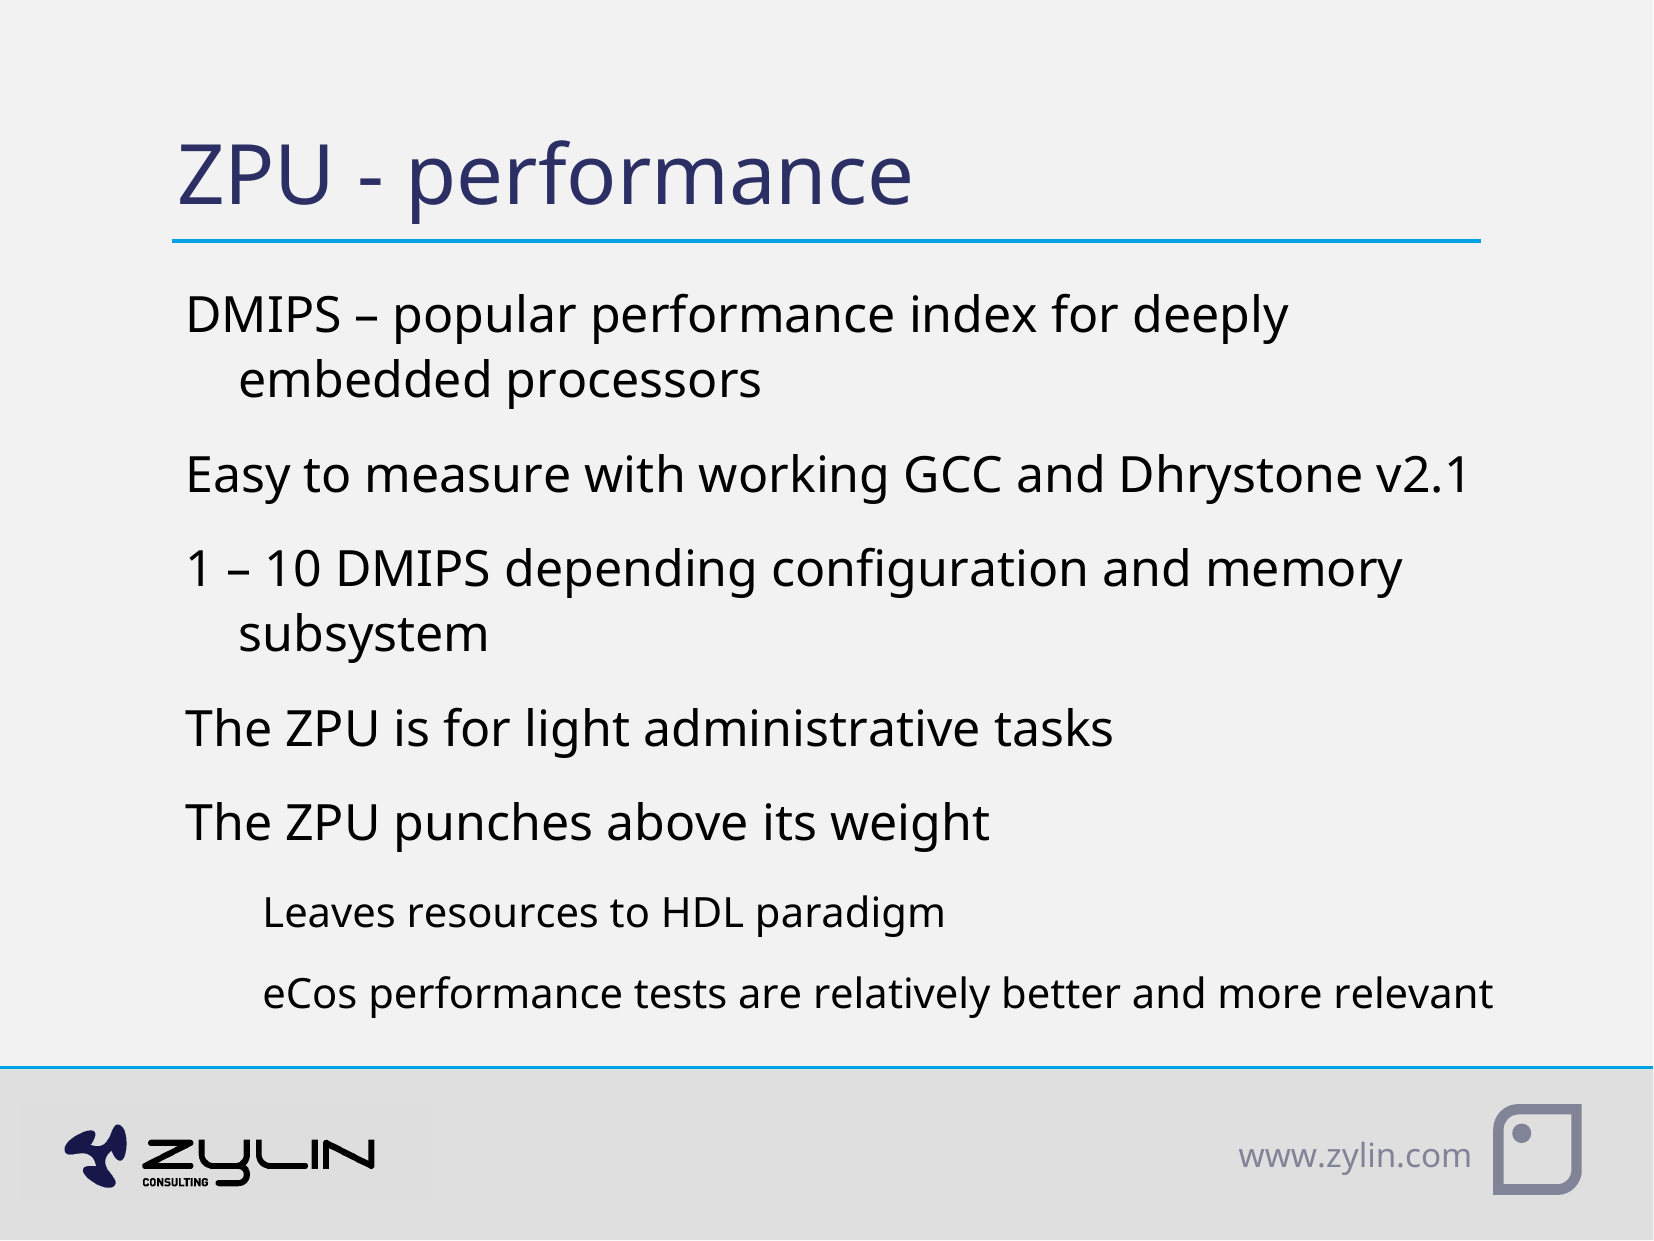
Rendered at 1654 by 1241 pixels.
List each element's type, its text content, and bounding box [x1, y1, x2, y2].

picture [20, 1104, 432, 1200]
title ZPU - performance [177, 122, 1493, 223]
list DMIPS – popular performance index for deeply embedded processors Easy to measure with working GCC and Dhrystone v2.1 1 – 10 DMIPS depending configuration and memory subsystem The ZPU is for light administrative tasks The ZPU punches above its weight Leaves resources to HDL paradigm eCos performance tests are relatively better and more relevant [167, 280, 1495, 1052]
